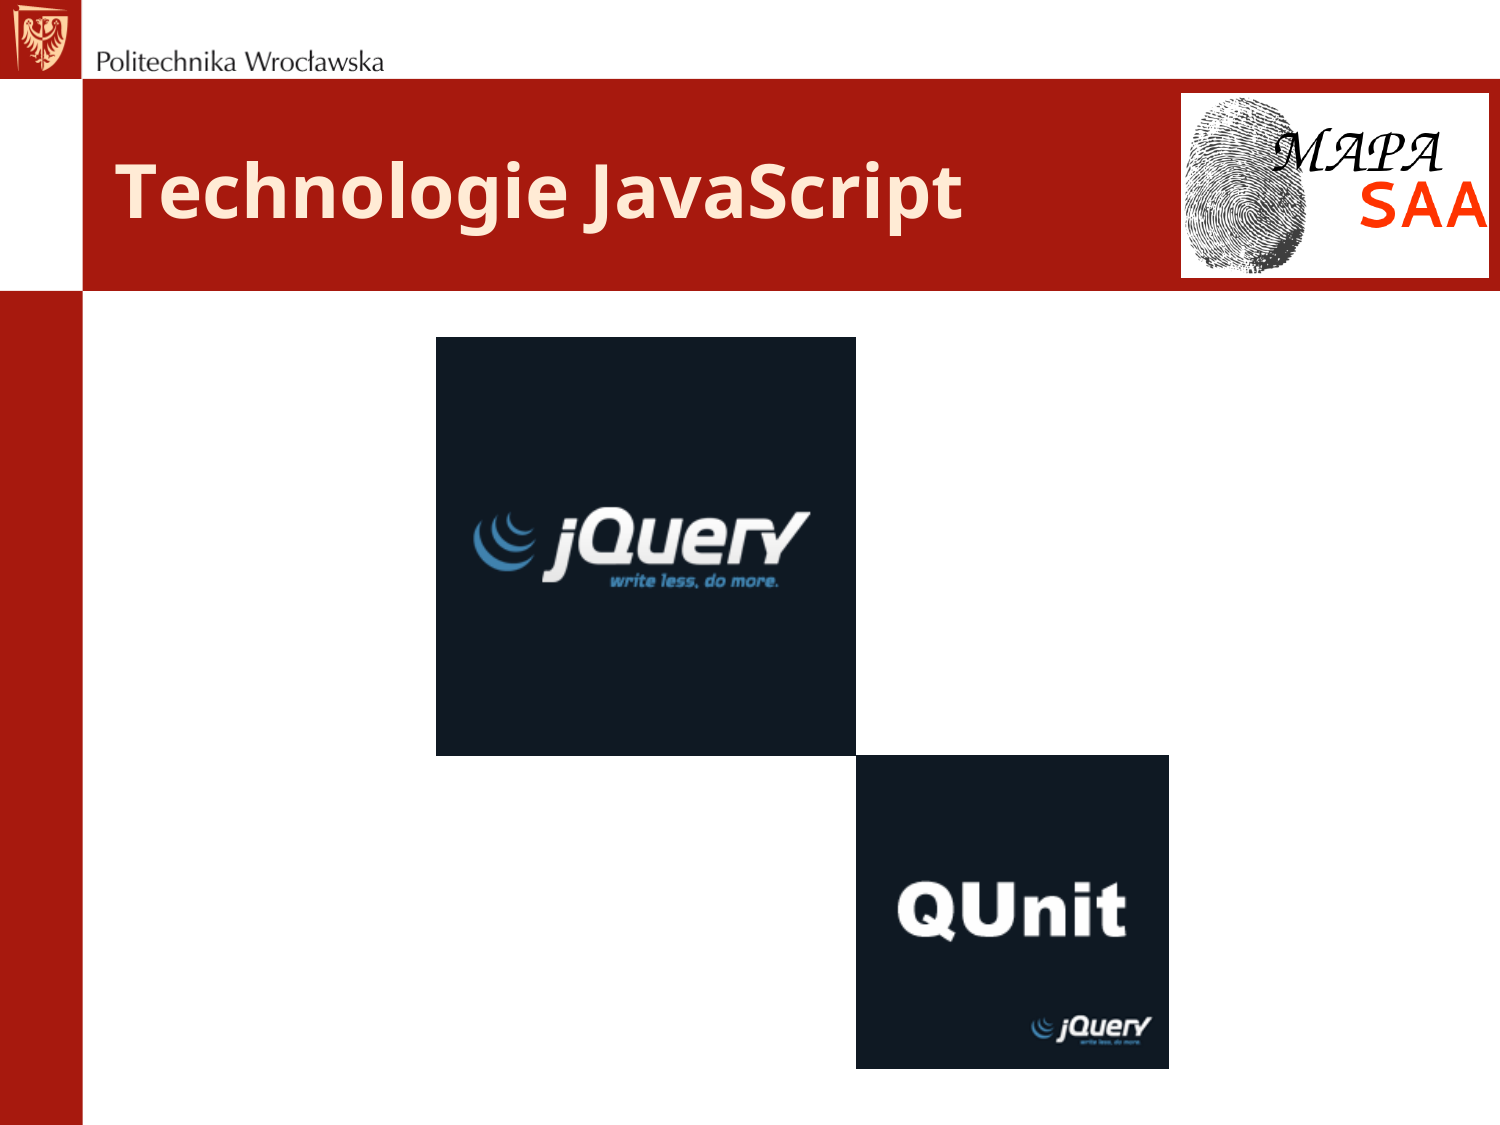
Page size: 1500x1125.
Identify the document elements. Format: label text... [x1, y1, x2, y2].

picture [436, 337, 1169, 1069]
title Technologie JavaScript [100, 90, 1483, 287]
picture [0, 0, 384, 79]
picture [1181, 93, 1489, 278]
